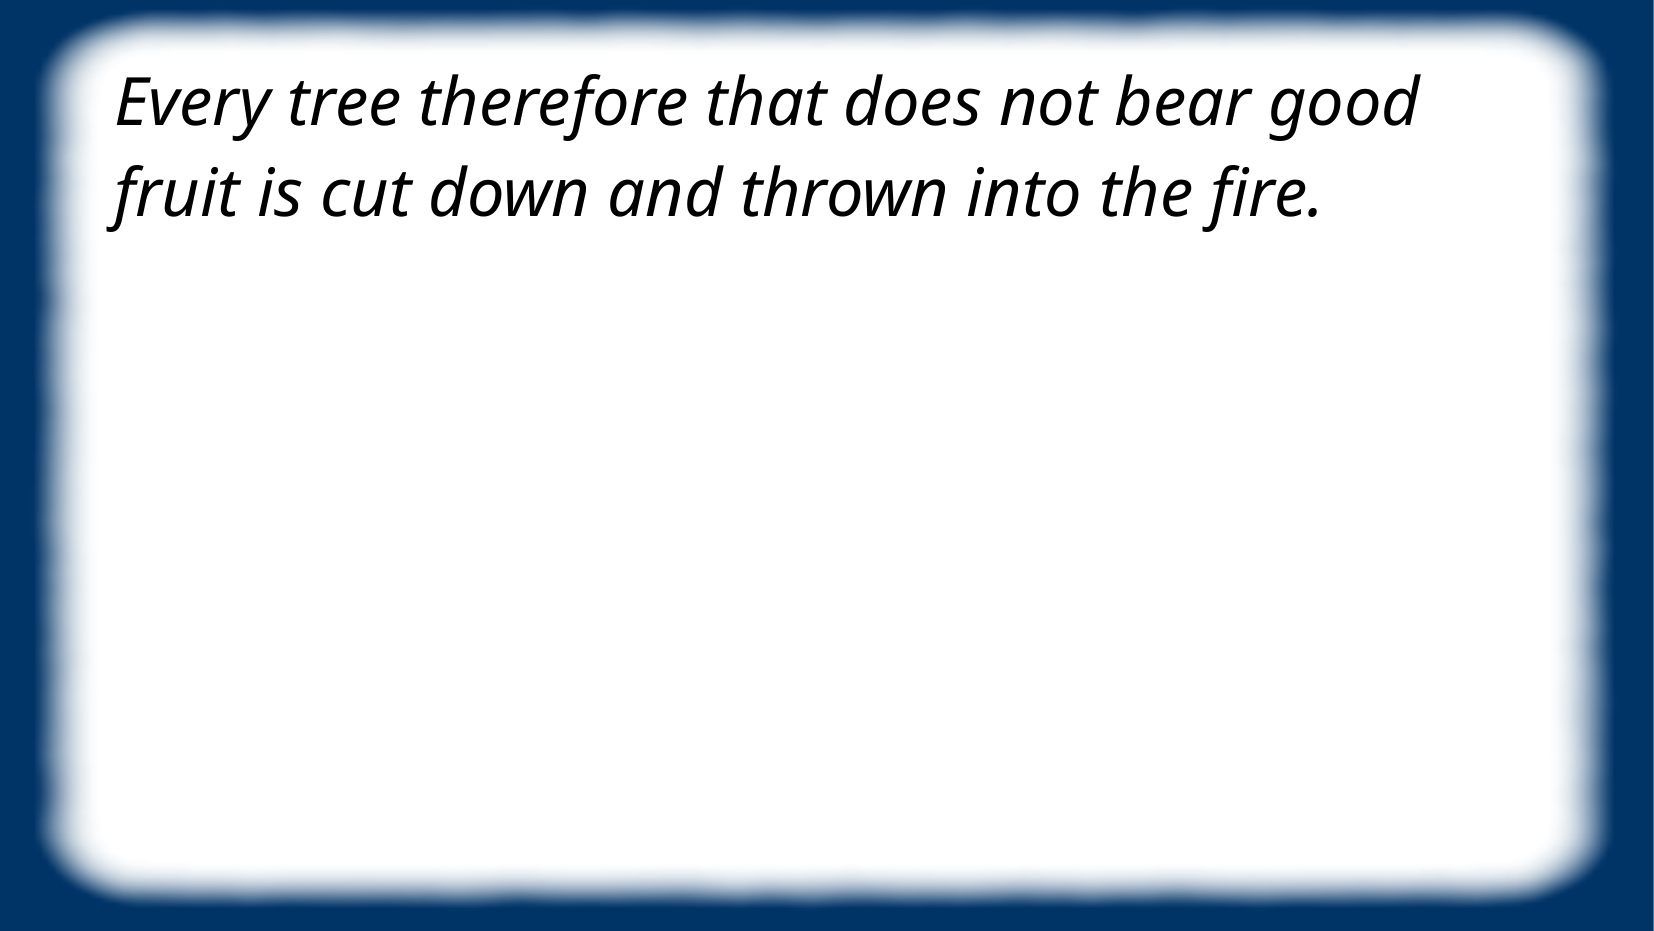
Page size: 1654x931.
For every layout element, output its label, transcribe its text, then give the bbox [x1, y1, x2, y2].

text_box Every tree therefore that does not bear good fruit is cut down and thrown into the fire. [99, 47, 1570, 256]
picture [0, 0, 1654, 931]
